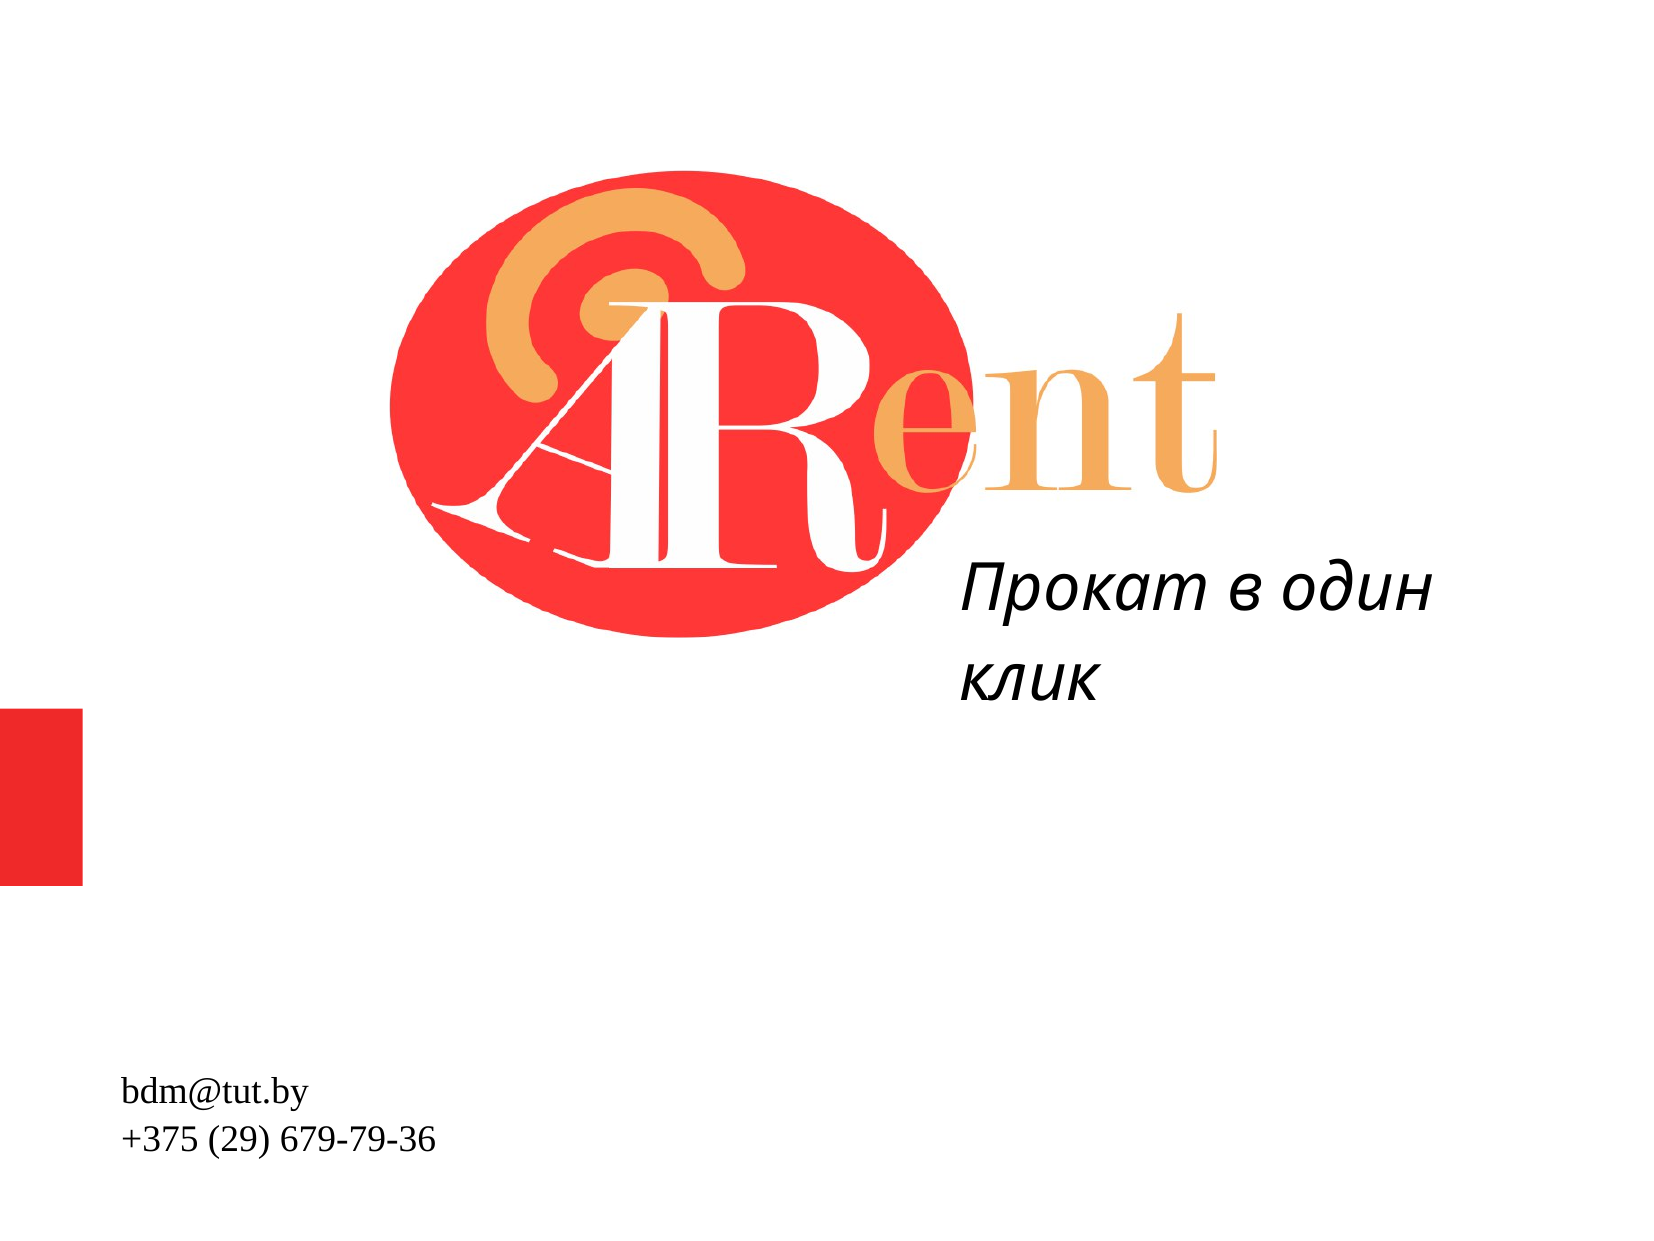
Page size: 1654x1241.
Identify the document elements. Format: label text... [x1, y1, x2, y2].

picture [0, 0, 1654, 1241]
text_box bdm@tut.by +375 (29) 679-79-36 [106, 1063, 497, 1169]
text_box Прокат в один клик [944, 531, 1560, 690]
